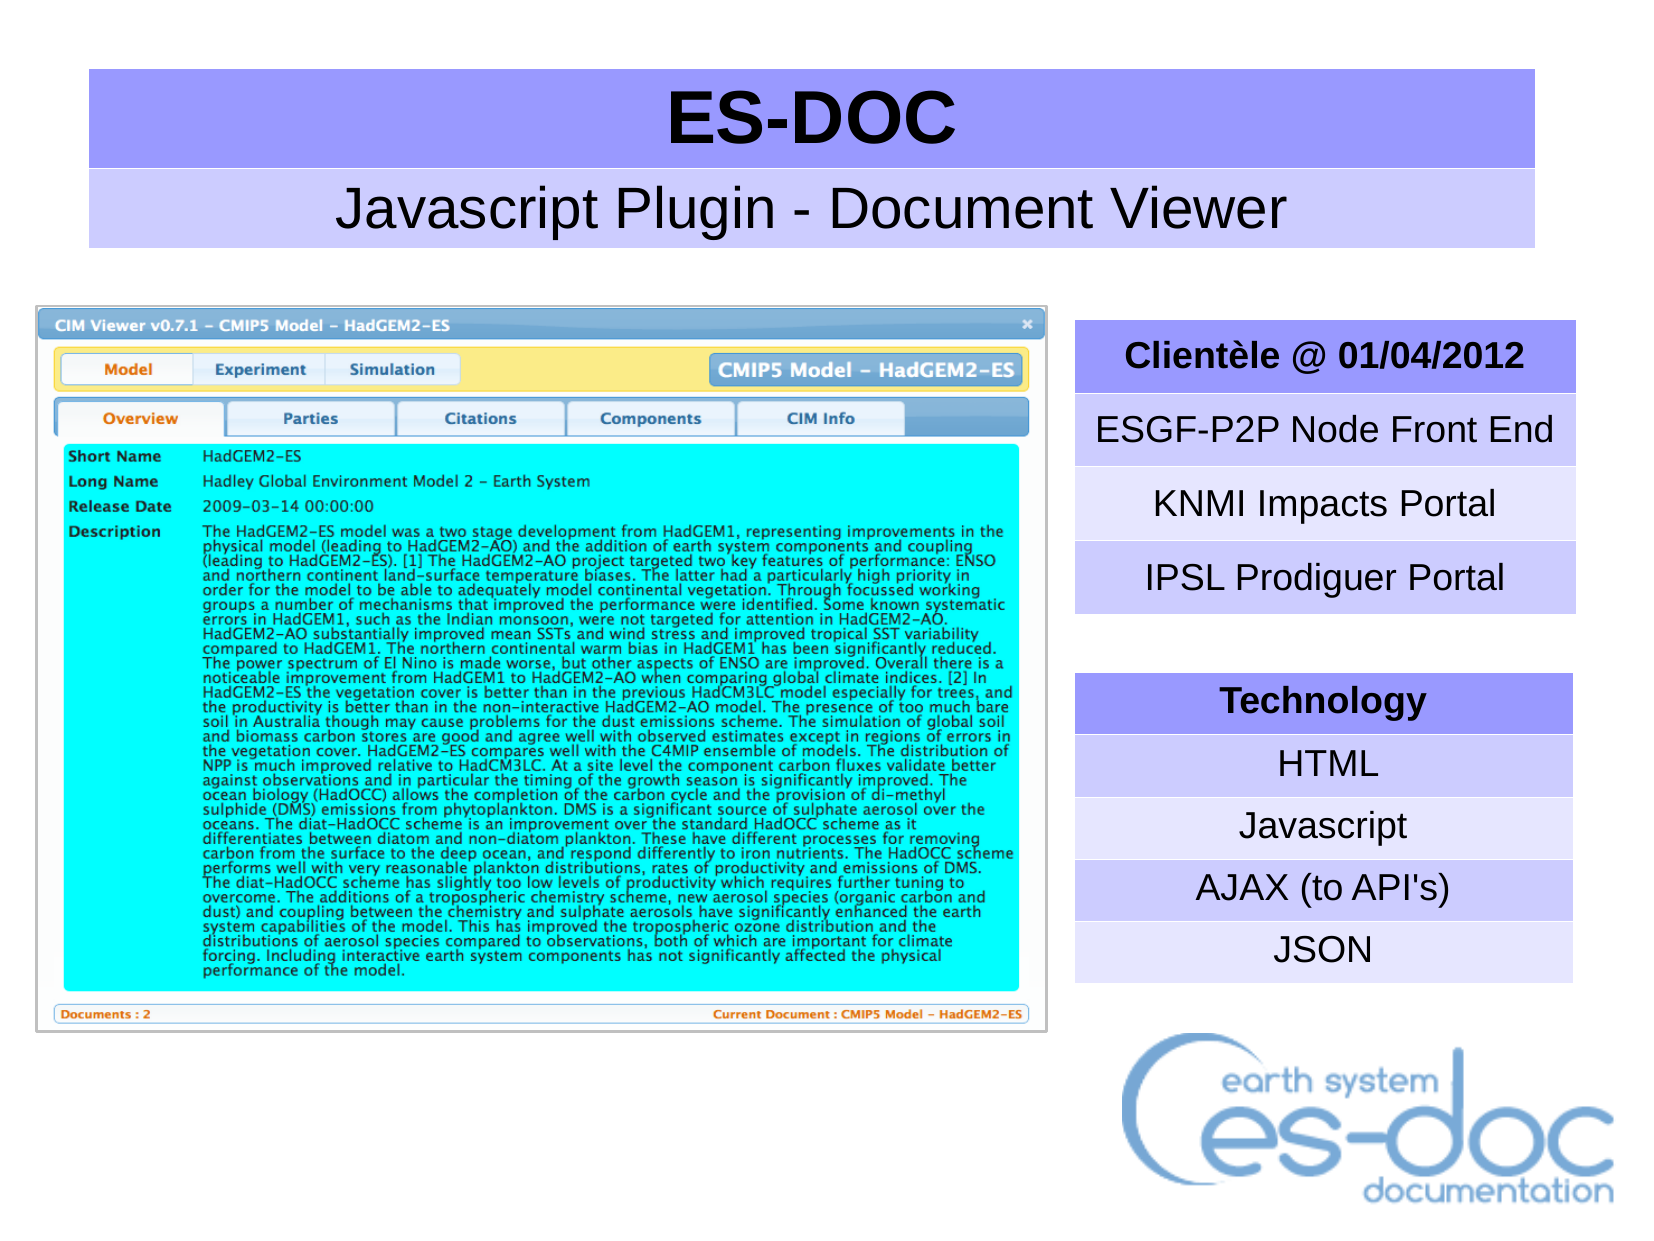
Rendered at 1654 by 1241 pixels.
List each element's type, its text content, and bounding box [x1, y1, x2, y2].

table_cell AJAX (to API's) [1075, 860, 1573, 921]
table_header Clientèle @ 01/04/2012 [1075, 320, 1576, 393]
table_cell JSON [1075, 922, 1573, 983]
picture [37, 307, 1046, 1031]
table_cell IPSL Prodiguer Portal [1075, 541, 1576, 614]
table_cell Javascript Plugin - Document Viewer [89, 169, 1535, 248]
picture [1122, 1033, 1616, 1211]
table_cell ESGF-P2P Node Front End [1075, 394, 1576, 466]
table_header Technology [1075, 673, 1573, 734]
table_cell Javascript [1075, 798, 1573, 859]
table_cell KNMI Impacts Portal [1075, 467, 1576, 540]
table_header ES-DOC [89, 69, 1535, 168]
table_cell HTML [1075, 735, 1573, 797]
